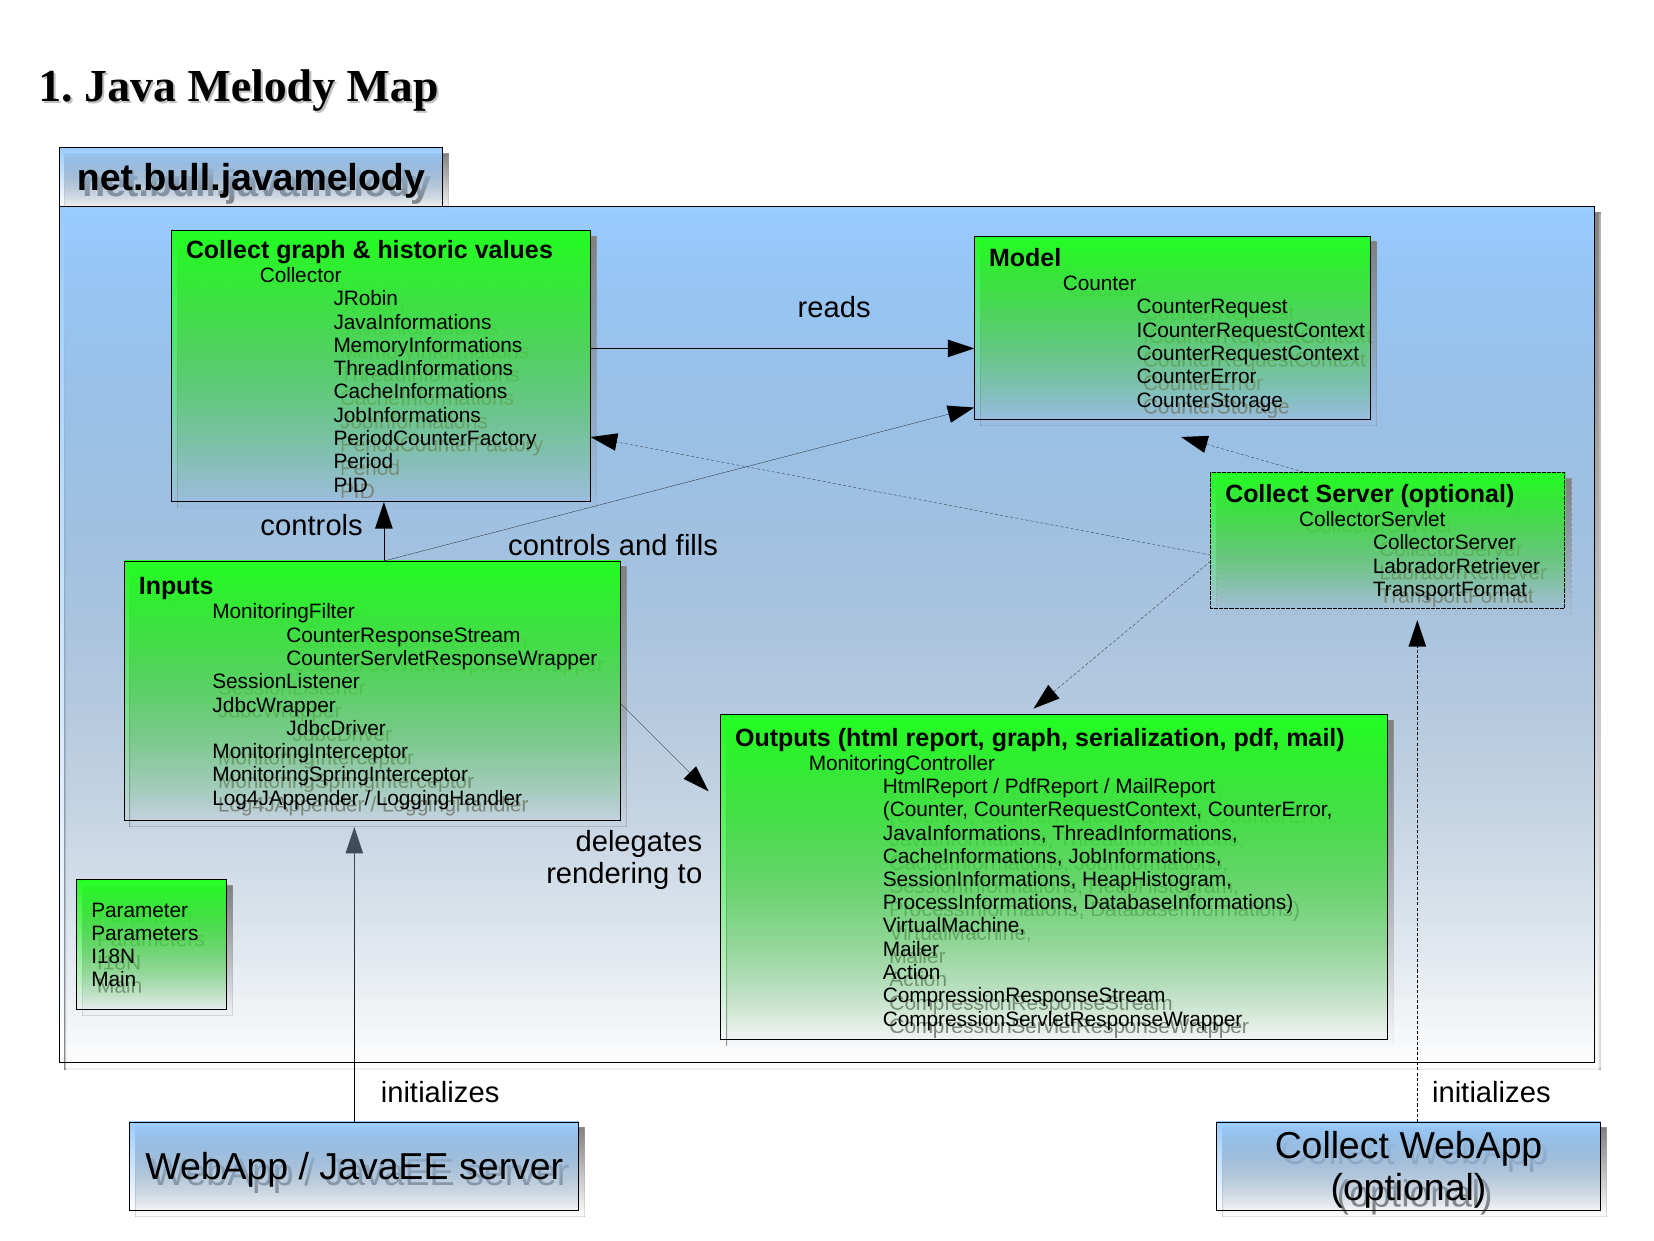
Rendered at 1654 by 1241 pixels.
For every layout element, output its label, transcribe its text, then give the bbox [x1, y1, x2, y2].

text_box initializes [366, 1068, 515, 1117]
text_box WebApp / JavaEE server [129, 1122, 579, 1211]
text_box delegates rendering to [531, 817, 718, 898]
text_box Collect graph & historic values Collector JRobin JavaInformations MemoryInformations ThreadInformations CacheInformations JobInformations PeriodCounterFactory Period PID [171, 230, 591, 502]
text_box controls [245, 501, 378, 550]
text_box Parameter Parameters I18N Main [76, 879, 227, 1010]
text_box reads [782, 283, 886, 331]
text_box 1. Java Melody Map [23, 53, 454, 120]
text_box controls and fills [493, 521, 533, 532]
text_box Collect Server (optional) CollectorServlet CollectorServer LabradorRetriever TransportFormat [1210, 472, 1565, 609]
text_box initializes [1417, 1068, 1566, 1117]
text_box Inputs MonitoringFilter CounterResponseStream CounterServletResponseWrapper SessionListener JdbcWrapper JdbcDriver MonitoringInterceptor MonitoringSpringInterceptor Log4JAppender / LoggingHandler [124, 561, 621, 821]
text_box controls and fills [493, 521, 734, 570]
text_box Model Counter CounterRequest ICounterRequestContext CounterRequestContext CounterError CounterStorage [974, 236, 1371, 420]
text_box [59, 206, 1595, 1063]
text_box Outputs (html report, graph, serialization, pdf, mail) MonitoringController HtmlReport / PdfReport / MailReport (Counter, CounterRequestContext, CounterError, JavaInformations, ThreadInformations, CacheInformations, JobInformations, SessionInformations, HeapHistogram, ProcessInformations, DatabaseInformations) VirtualMachine, Mailer Action CompressionResponseStream CompressionServletResponseWrapper [720, 714, 1388, 1040]
text_box net.bull.javamelody [59, 147, 443, 206]
text_box Collect WebApp (optional) [1216, 1122, 1601, 1211]
